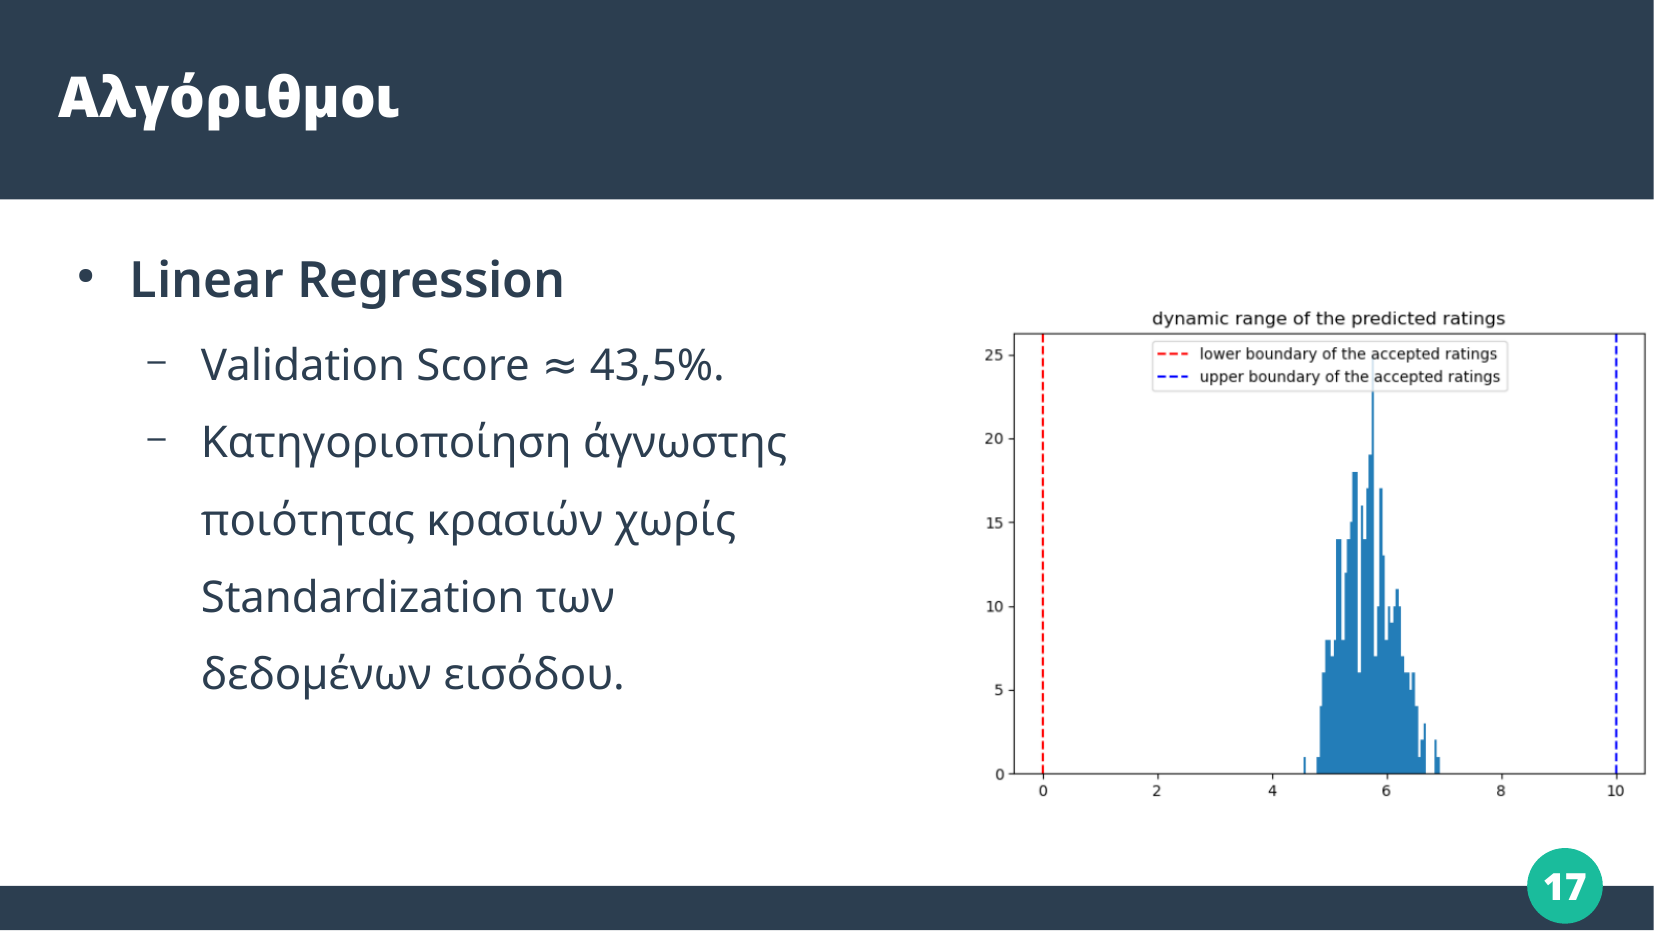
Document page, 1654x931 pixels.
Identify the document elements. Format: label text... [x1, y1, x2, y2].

title Αλγόριθμοι [59, 37, 1595, 156]
picture [975, 299, 1651, 798]
list Linear Regression Validation Score ≈ 43,5%. Κατηγοριοποίηση άγνωστης ποιότητας κρασιών χωρίς Standardization των δεδομένων εισόδου. [59, 243, 1595, 864]
